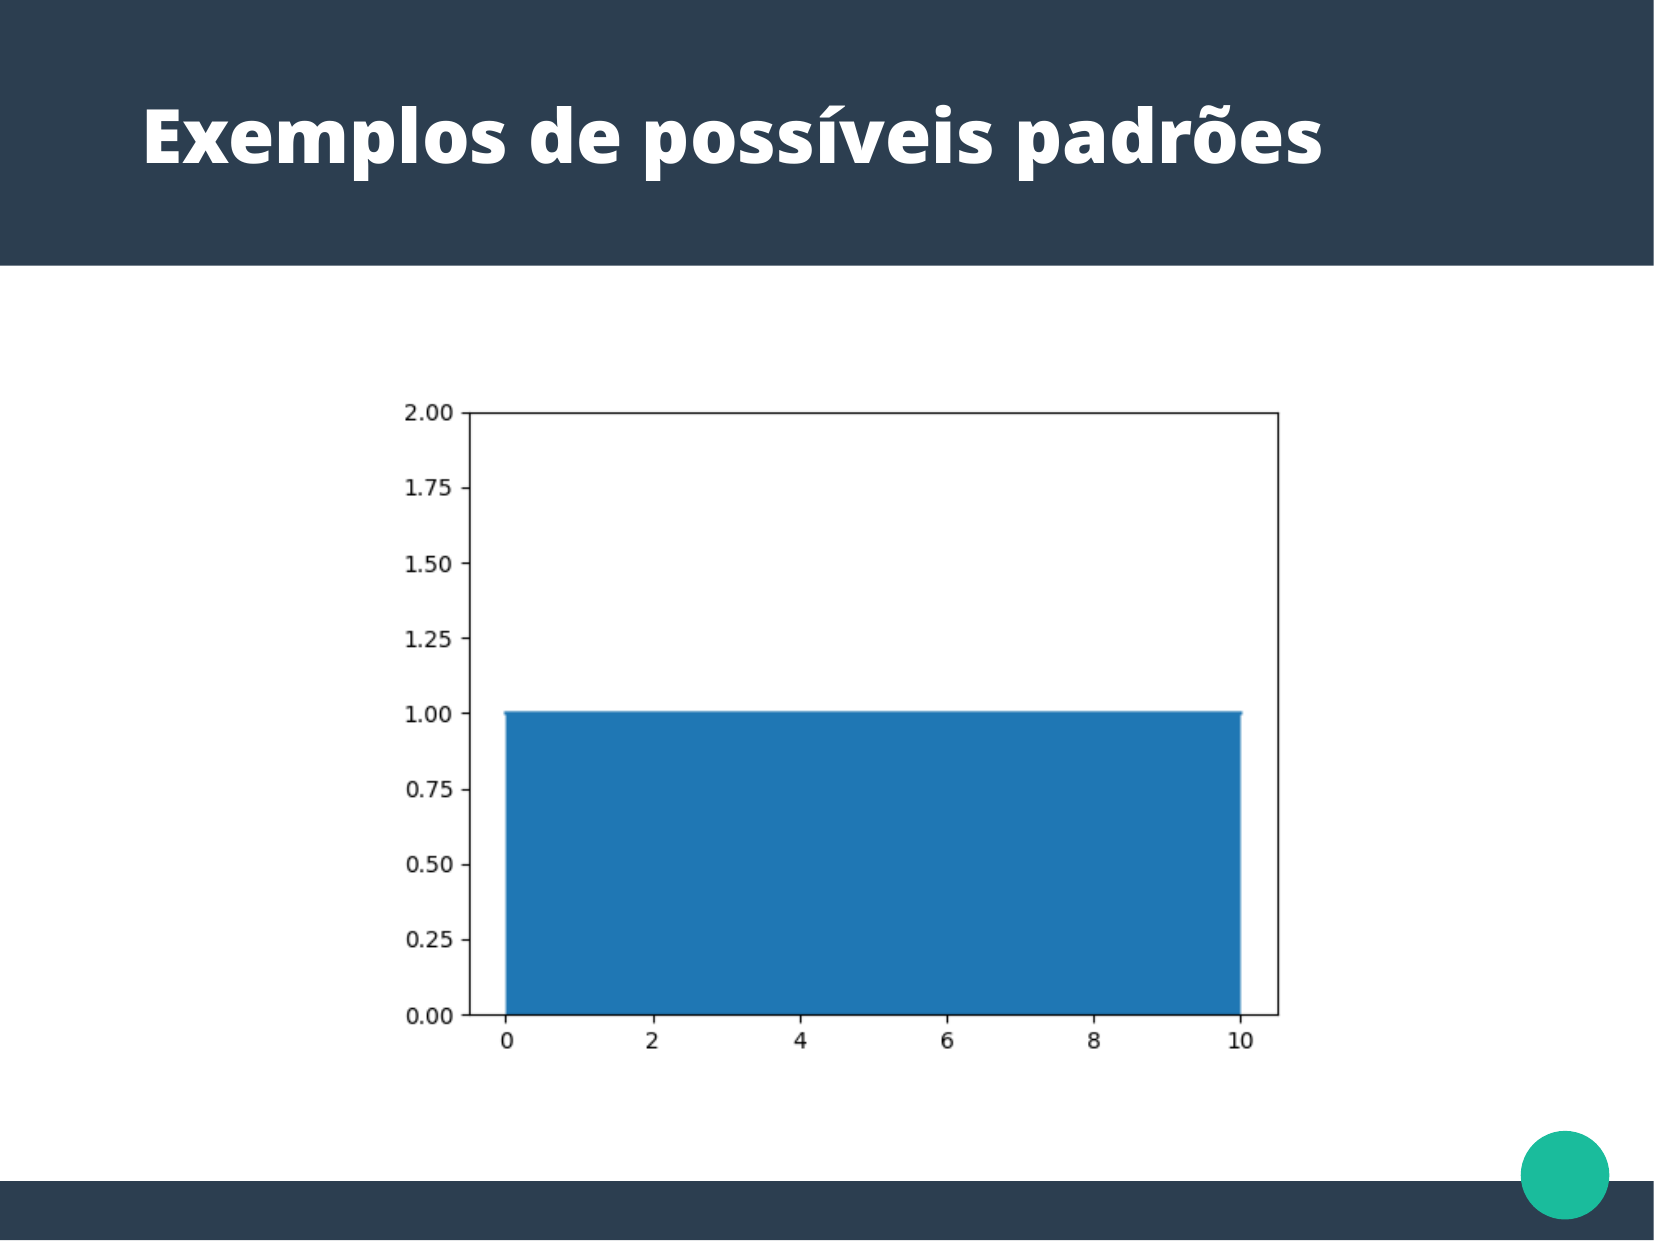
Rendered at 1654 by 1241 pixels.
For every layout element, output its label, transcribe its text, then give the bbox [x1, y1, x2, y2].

title Exemplos de possíveis padrões [141, 55, 1501, 213]
picture [339, 318, 1382, 1101]
